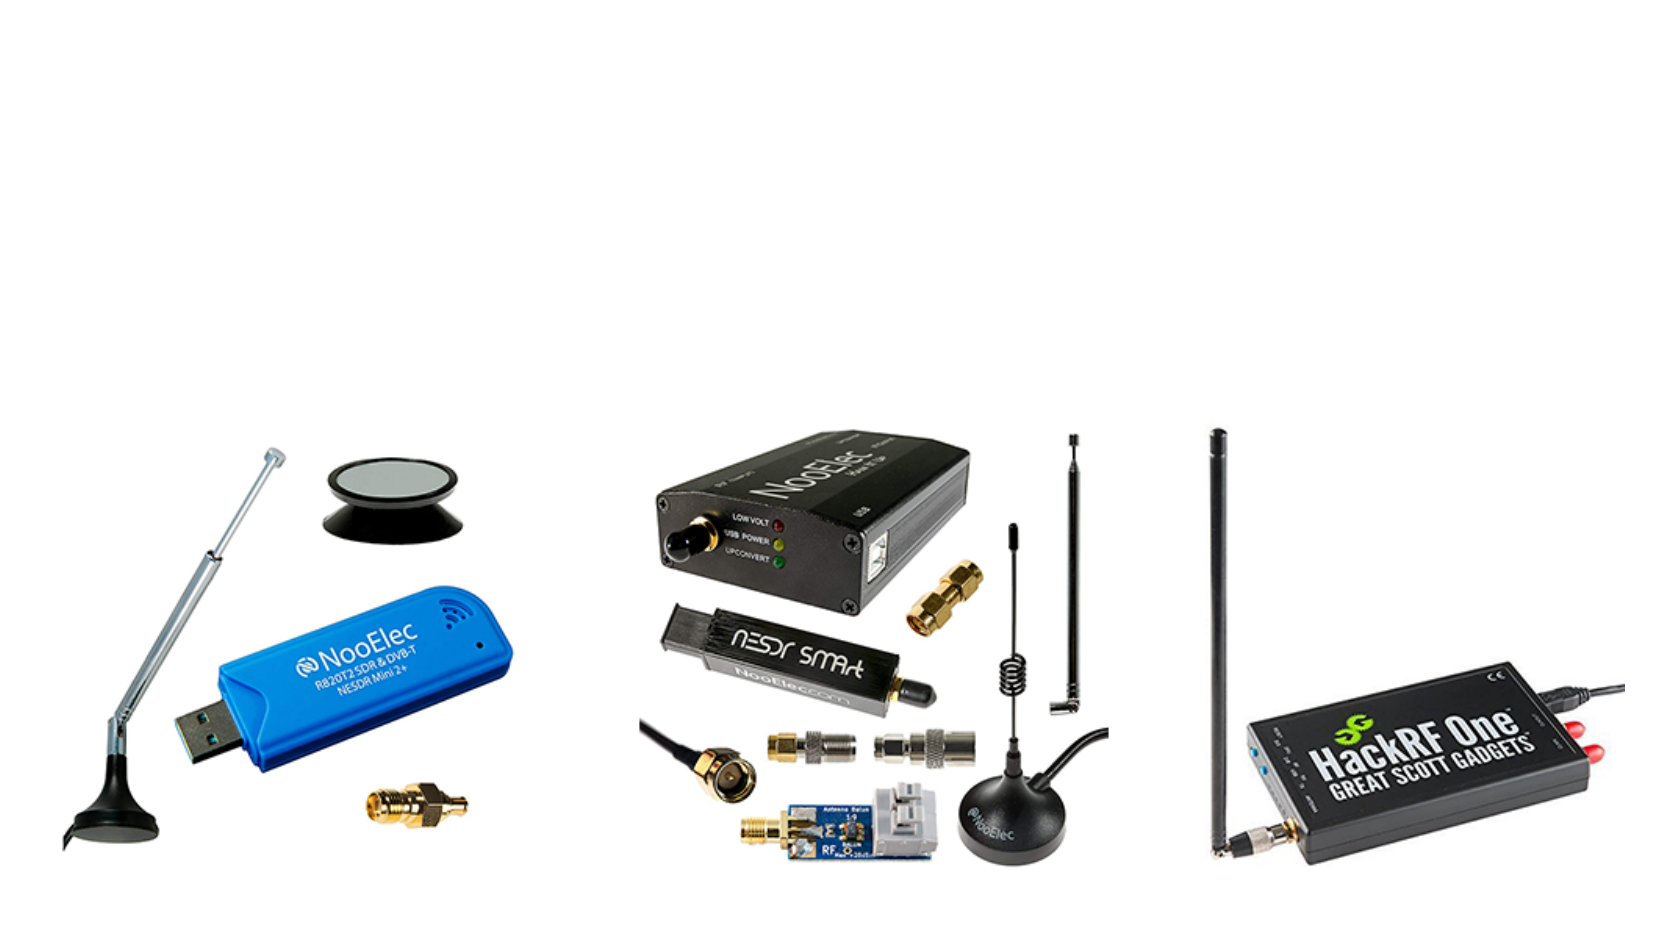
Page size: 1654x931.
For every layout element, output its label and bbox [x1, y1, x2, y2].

picture [61, 417, 1625, 886]
